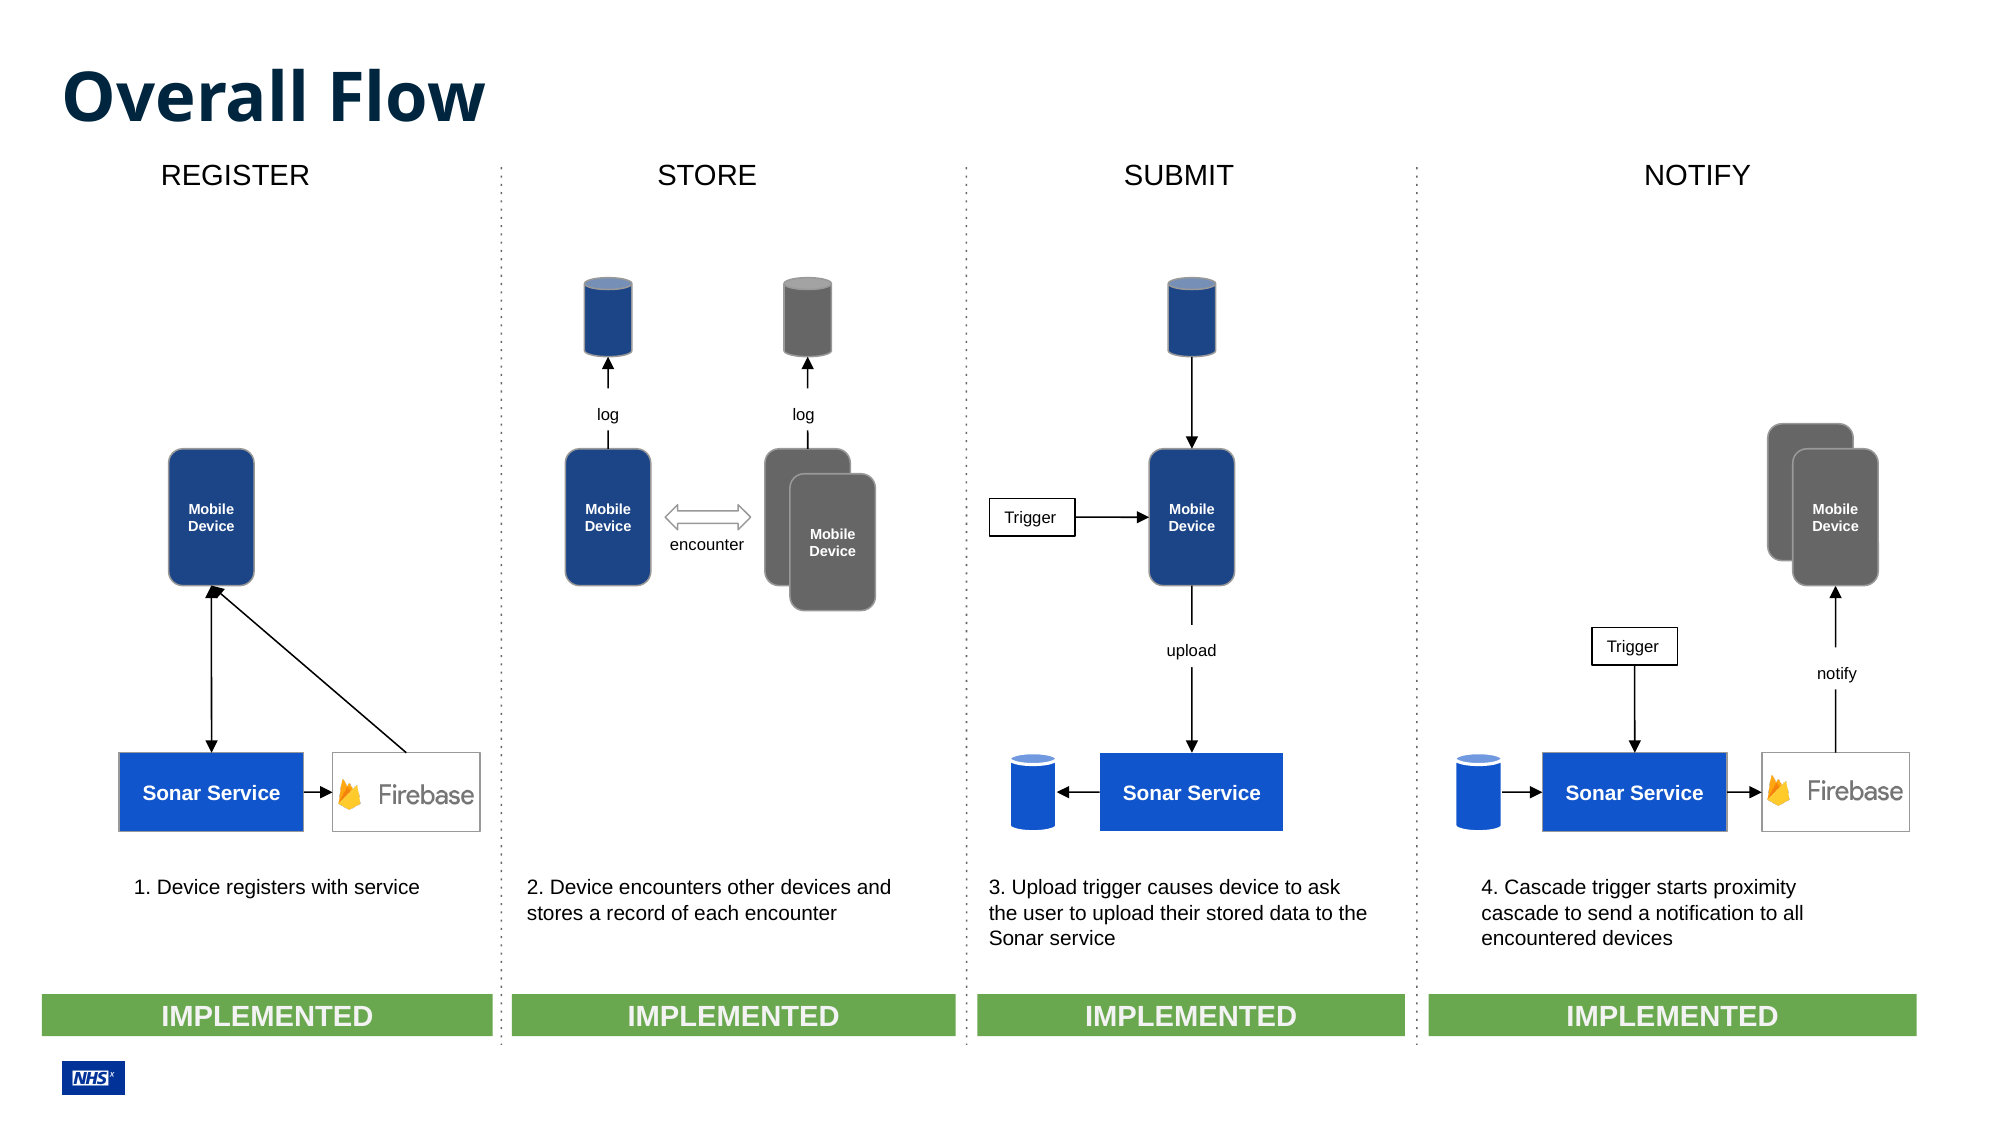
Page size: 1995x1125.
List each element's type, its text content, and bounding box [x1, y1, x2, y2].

text_box IMPLEMENTED [977, 994, 1405, 1037]
text_box NOTIFY [1589, 140, 1807, 194]
text_box encounter [654, 518, 761, 561]
text_box SUBMIT [1070, 140, 1288, 194]
text_box [332, 752, 481, 832]
text_box Mobile Device [168, 448, 255, 586]
text_box [784, 285, 832, 357]
text_box Sonar Service [1542, 752, 1727, 832]
text_box Sonar Service [1099, 752, 1285, 832]
text_box log [750, 388, 857, 431]
text_box 4. Cascade trigger starts proximity cascade to send a notification to all encountered devices [1466, 859, 1877, 948]
text_box [1009, 760, 1057, 832]
text_box STORE [598, 140, 816, 194]
picture [62, 1061, 125, 1095]
title Overall Flow [41, 33, 1932, 120]
text_box upload [1138, 625, 1245, 668]
text_box Mobile Device [1149, 448, 1235, 586]
text_box IMPLEMENTED [41, 994, 493, 1037]
text_box Sonar Service [119, 752, 304, 832]
text_box Mobile Device [789, 473, 876, 611]
text_box log [555, 388, 662, 431]
text_box IMPLEMENTED [1428, 994, 1917, 1037]
text_box [584, 285, 632, 357]
text_box Mobi [1767, 423, 1854, 561]
picture [1767, 771, 1903, 809]
text_box Mobile Device [1792, 448, 1879, 586]
text_box 2. Device encounters other devices and stores a record of each encounter [511, 859, 923, 948]
text_box 3. Upload trigger causes device to ask the user to upload their stored data to the Sonar service [973, 859, 1385, 948]
text_box Mobile Device [565, 448, 651, 586]
text_box IMPLEMENTED [511, 994, 956, 1037]
text_box 1. Device registers with service [119, 859, 511, 948]
text_box [1761, 752, 1910, 832]
text_box Mobi [764, 448, 851, 586]
text_box [1168, 285, 1216, 357]
text_box Trigger [989, 498, 1075, 536]
text_box Trigger [1591, 627, 1678, 665]
text_box notify [1784, 647, 1891, 690]
text_box [1454, 759, 1503, 832]
text_box [665, 504, 751, 518]
picture [338, 775, 474, 813]
text_box REGISTER [126, 140, 344, 194]
